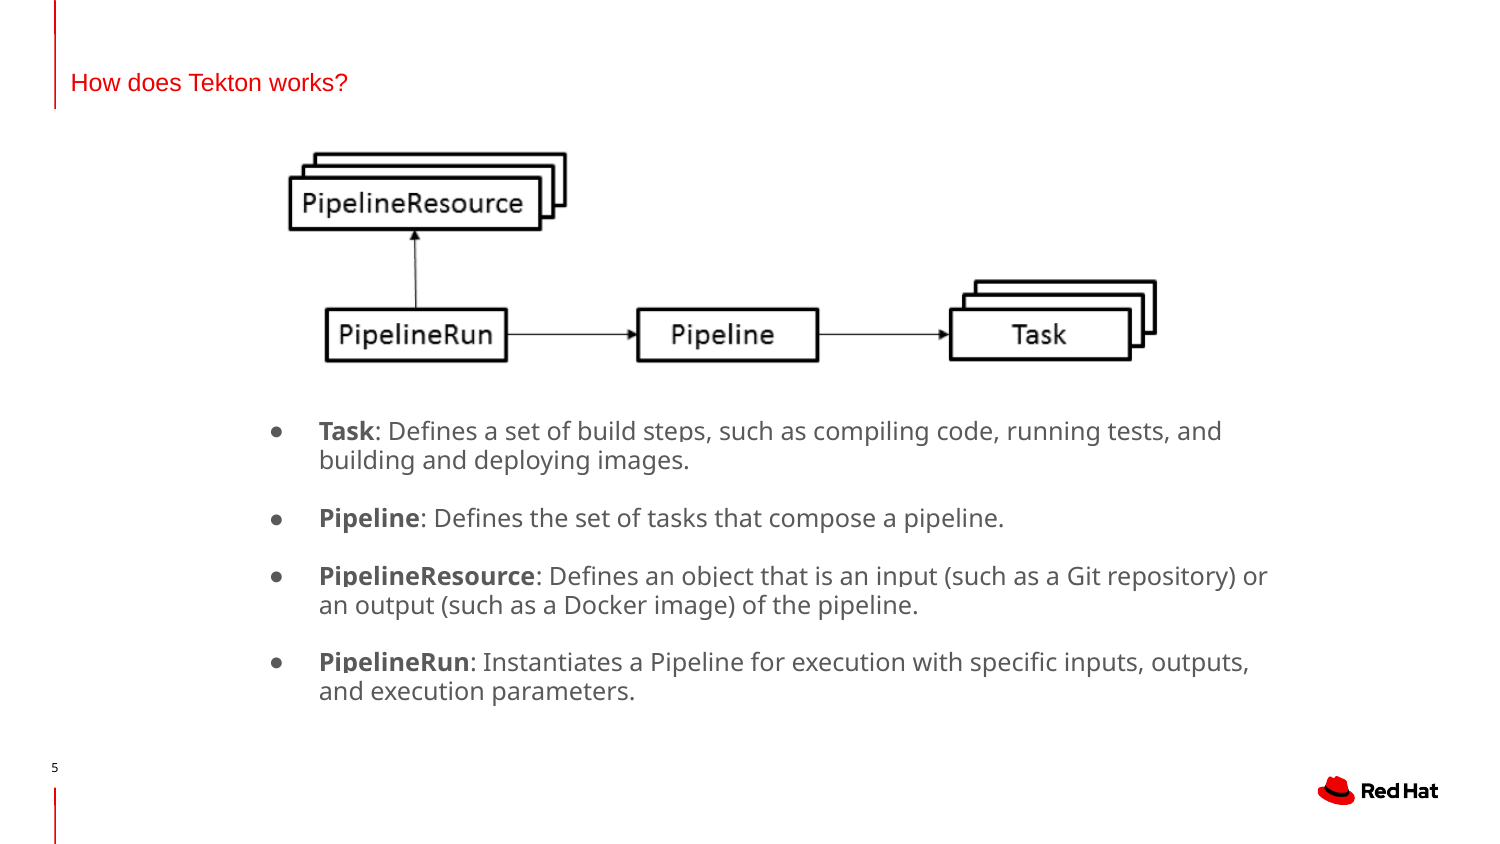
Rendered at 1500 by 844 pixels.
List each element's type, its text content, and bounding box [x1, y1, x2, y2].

text_box How does Tekton works? [55, 47, 723, 112]
picture [1317, 776, 1438, 805]
picture [206, 122, 1229, 392]
slide_number <číslo> [10, 759, 101, 777]
list Task: Defines a set of build steps, such as compiling code, running tests, and building and deploying images. Pipeline: Defines the set of tasks that compose a pipeline. PipelineResource: Defines an object that is an input (such as a Git repository) or an output (such as a Docker image) of the pipeline. PipelineRun: Instantiates a Pipeline for execution with specific inputs, outputs, and execution parameters. [131, 406, 1290, 759]
